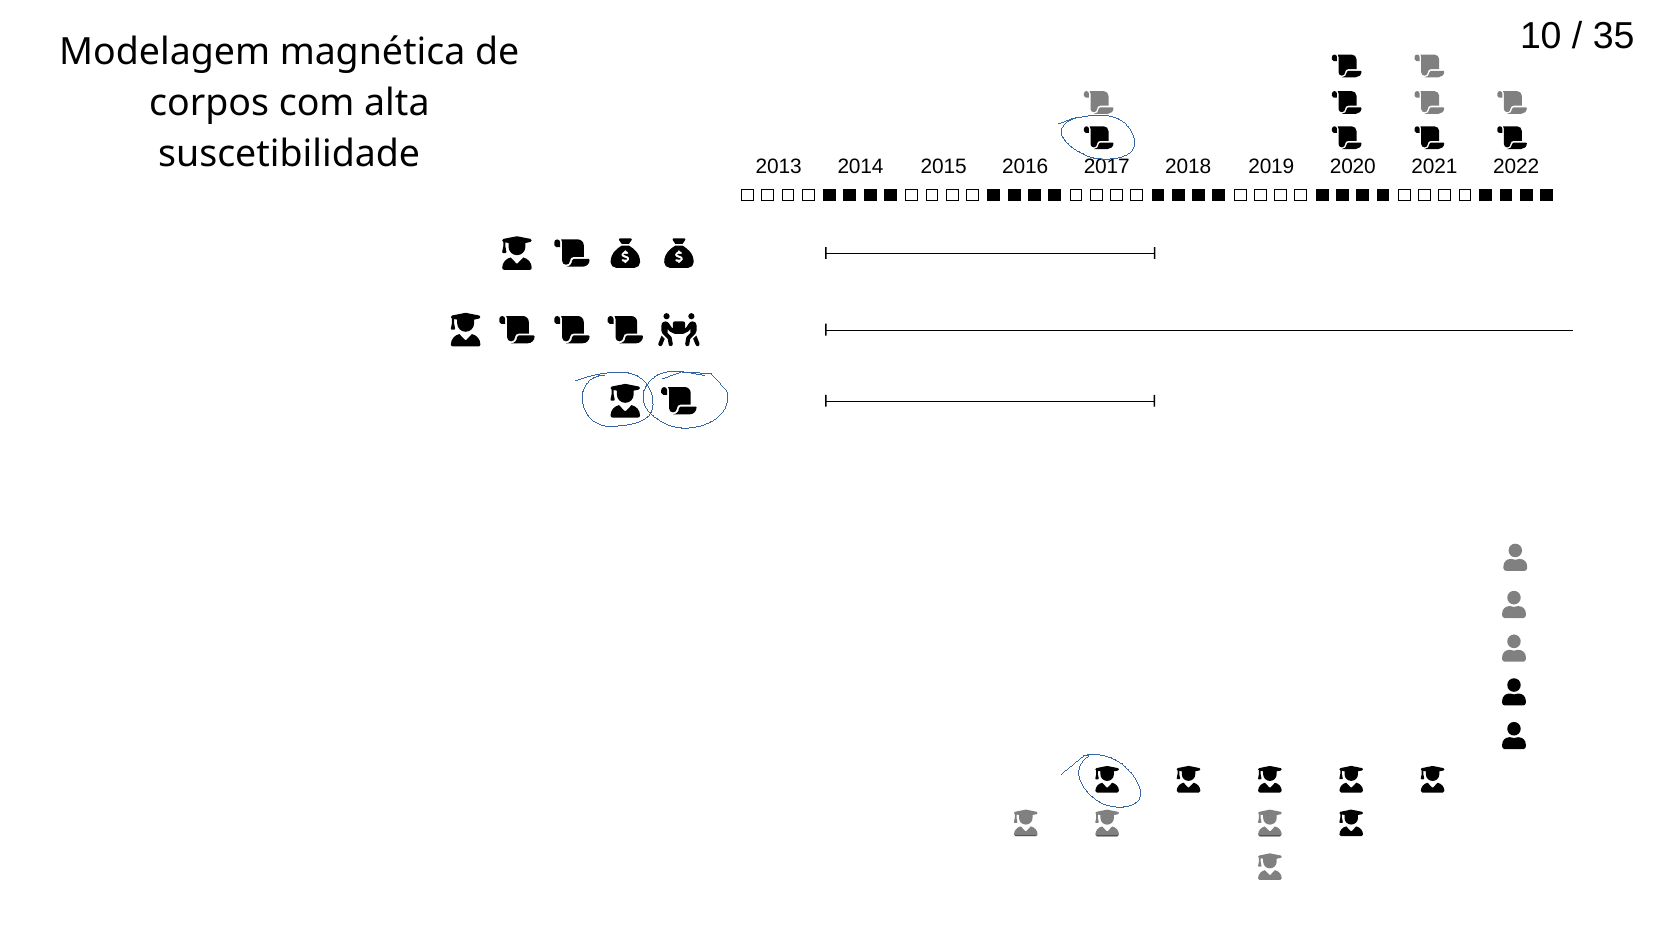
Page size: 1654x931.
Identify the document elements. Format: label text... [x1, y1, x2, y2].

text_box [843, 189, 856, 201]
text_box [946, 189, 959, 201]
text_box [1294, 189, 1307, 201]
text_box [1093, 806, 1120, 836]
picture [1331, 52, 1362, 79]
text_box [1192, 189, 1205, 201]
picture [610, 238, 641, 268]
text_box [1090, 189, 1103, 201]
text_box [884, 189, 897, 201]
text_box [1413, 83, 1446, 119]
picture [554, 237, 590, 269]
picture [607, 313, 644, 346]
text_box [1110, 189, 1123, 201]
text_box [1520, 189, 1533, 201]
text_box [1398, 189, 1411, 201]
text_box 2019 [1233, 147, 1310, 186]
text_box [1459, 189, 1471, 201]
picture [1176, 765, 1201, 793]
picture [502, 236, 532, 270]
text_box [1356, 189, 1369, 201]
text_box [1413, 46, 1446, 82]
text_box [1257, 806, 1284, 836]
text_box [926, 189, 938, 201]
text_box 2016 [987, 147, 1064, 186]
text_box [1254, 189, 1267, 201]
picture [1339, 765, 1364, 793]
text_box [1501, 634, 1528, 663]
picture [1420, 766, 1445, 793]
text_box 2017 [1068, 147, 1145, 186]
text_box [1257, 851, 1284, 880]
text_box [1496, 83, 1529, 119]
text_box [1479, 189, 1492, 201]
text_box [761, 189, 774, 201]
text_box [1013, 806, 1040, 836]
picture [664, 238, 694, 268]
picture [1339, 809, 1364, 837]
picture [610, 383, 641, 418]
text_box [1048, 189, 1061, 201]
text_box [1172, 189, 1185, 201]
text_box [1316, 189, 1329, 201]
text_box 2013 [740, 147, 817, 186]
text_box [905, 189, 918, 201]
picture [554, 313, 590, 346]
text_box [1008, 189, 1021, 201]
text_box [1130, 189, 1143, 201]
text_box [1377, 189, 1389, 201]
text_box [1274, 189, 1287, 201]
text_box [1502, 542, 1529, 572]
text_box [1234, 189, 1247, 201]
text_box 2022 [1478, 147, 1555, 186]
picture [1414, 124, 1445, 151]
text_box [1501, 590, 1528, 619]
text_box [802, 189, 815, 201]
picture [499, 313, 535, 346]
text_box [782, 189, 794, 201]
picture [661, 385, 697, 417]
picture [1497, 124, 1527, 151]
text_box Modelagem magnética de corpos com alta suscetibilidade [11, 37, 568, 164]
text_box <number> / 35 [1375, 0, 1654, 71]
text_box 2014 [822, 147, 899, 186]
text_box [741, 189, 754, 201]
text_box [1418, 189, 1431, 201]
picture [1083, 124, 1114, 151]
picture [1258, 766, 1282, 793]
text_box [864, 189, 877, 201]
text_box [1500, 189, 1512, 201]
picture [658, 313, 700, 347]
text_box [1083, 83, 1115, 119]
text_box [1212, 189, 1225, 201]
text_box 2020 [1315, 147, 1391, 186]
text_box [1028, 189, 1041, 201]
picture [450, 312, 481, 347]
picture [1095, 766, 1119, 793]
text_box 2015 [905, 147, 982, 186]
text_box 2021 [1396, 147, 1473, 186]
picture [1502, 721, 1526, 750]
text_box [966, 189, 979, 201]
text_box [1438, 189, 1451, 201]
text_box [823, 189, 836, 201]
text_box [987, 189, 1000, 201]
picture [1331, 89, 1362, 116]
text_box [1152, 189, 1164, 201]
picture [1502, 678, 1526, 706]
picture [1331, 124, 1362, 151]
text_box 2018 [1150, 147, 1227, 186]
text_box [1540, 189, 1553, 201]
text_box [1070, 189, 1082, 201]
text_box [1336, 189, 1349, 201]
